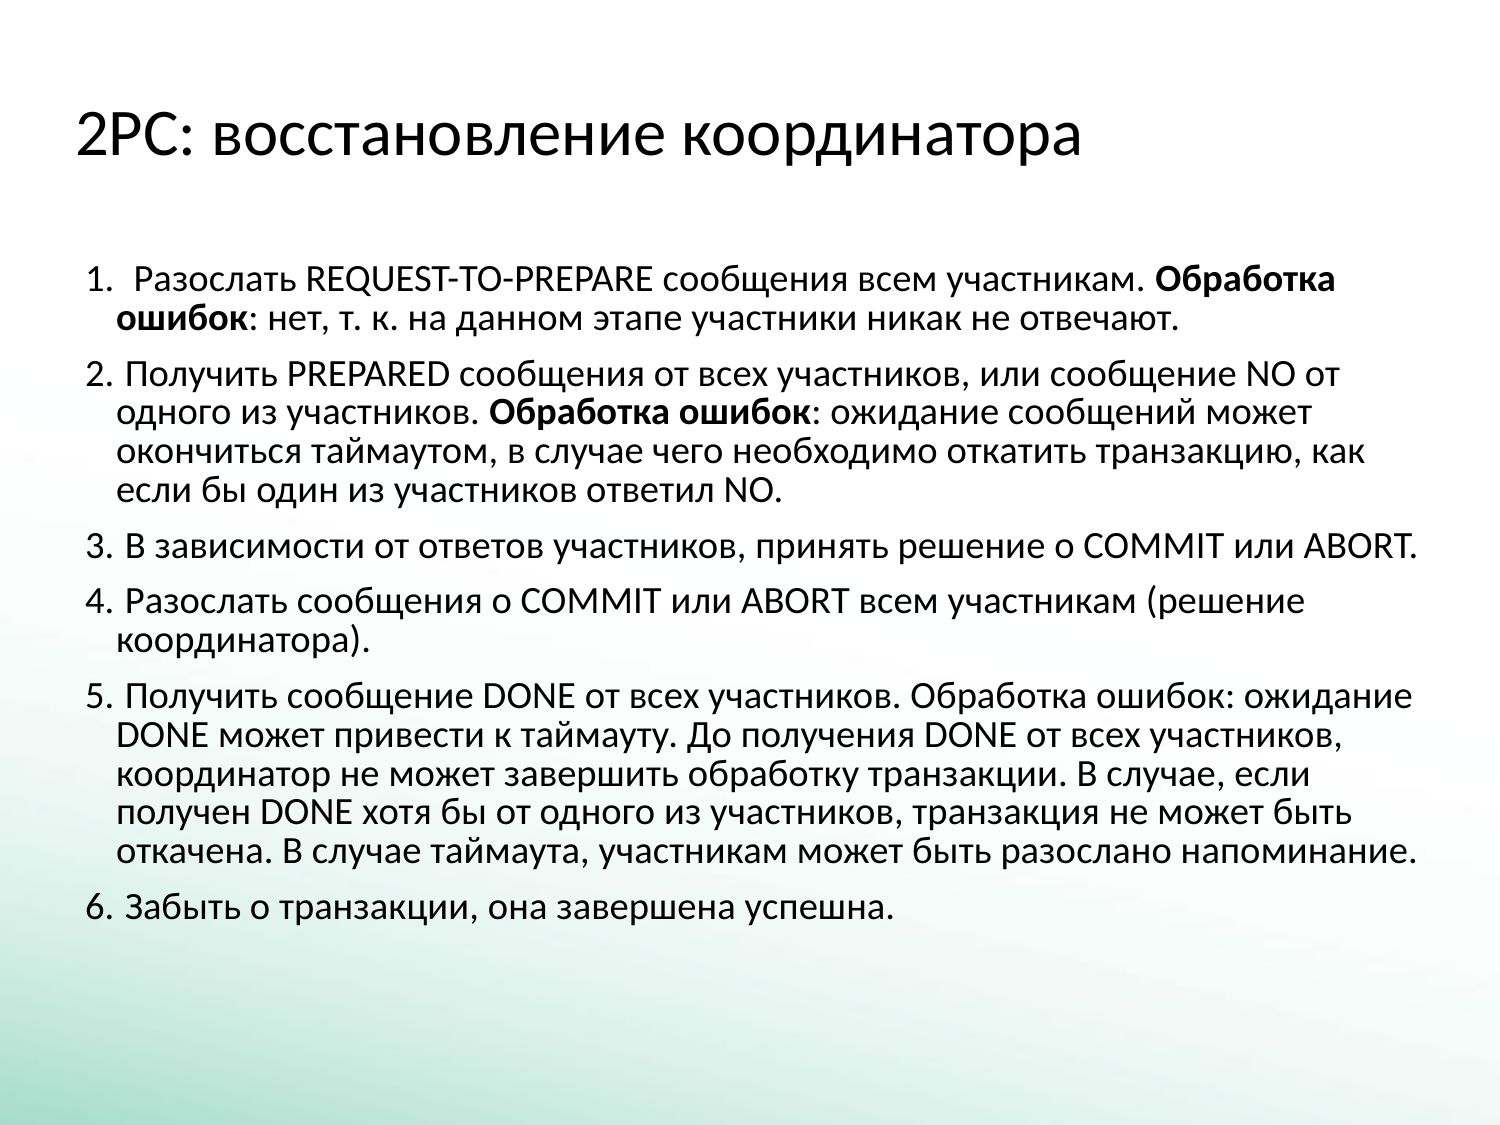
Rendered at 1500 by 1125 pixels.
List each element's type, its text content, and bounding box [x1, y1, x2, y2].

list Разослать REQUEST-TO-PREPARE сообщения всем участникам. Обработка ошибок: нет, т. к. на данном этапе участники никак не отвечают. Получить PREPARED сообщения от всех участников, или сообщение NO от одного из участников. Обработка ошибок: ожидание сообщений может окончиться таймаутом, в случае чего необходимо откатить транзакцию, как если бы один из участников ответил NO. В зависимости от ответов участников, принять решение о COMMIT или ABORT. Разослать сообщения о COMMIT или ABORT всем участникам (решение координатора). Получить сообщение DONE от всех участников. Обработка ошибок: ожидание DONE может привести к таймауту. До получения DONE от всех участников, координатор не может завершить обработку транзакции. В случае, если получен DONE хотя бы от одного из участников, транзакция не может быть откачена. В случае таймаута, участникам может быть разослано напоминание. Забыть о транзакции, она завершена успешна. [75, 262, 1425, 1005]
title 2PC: восстановление координатора [75, 45, 1425, 233]
picture [0, 0, 1500, 1125]
